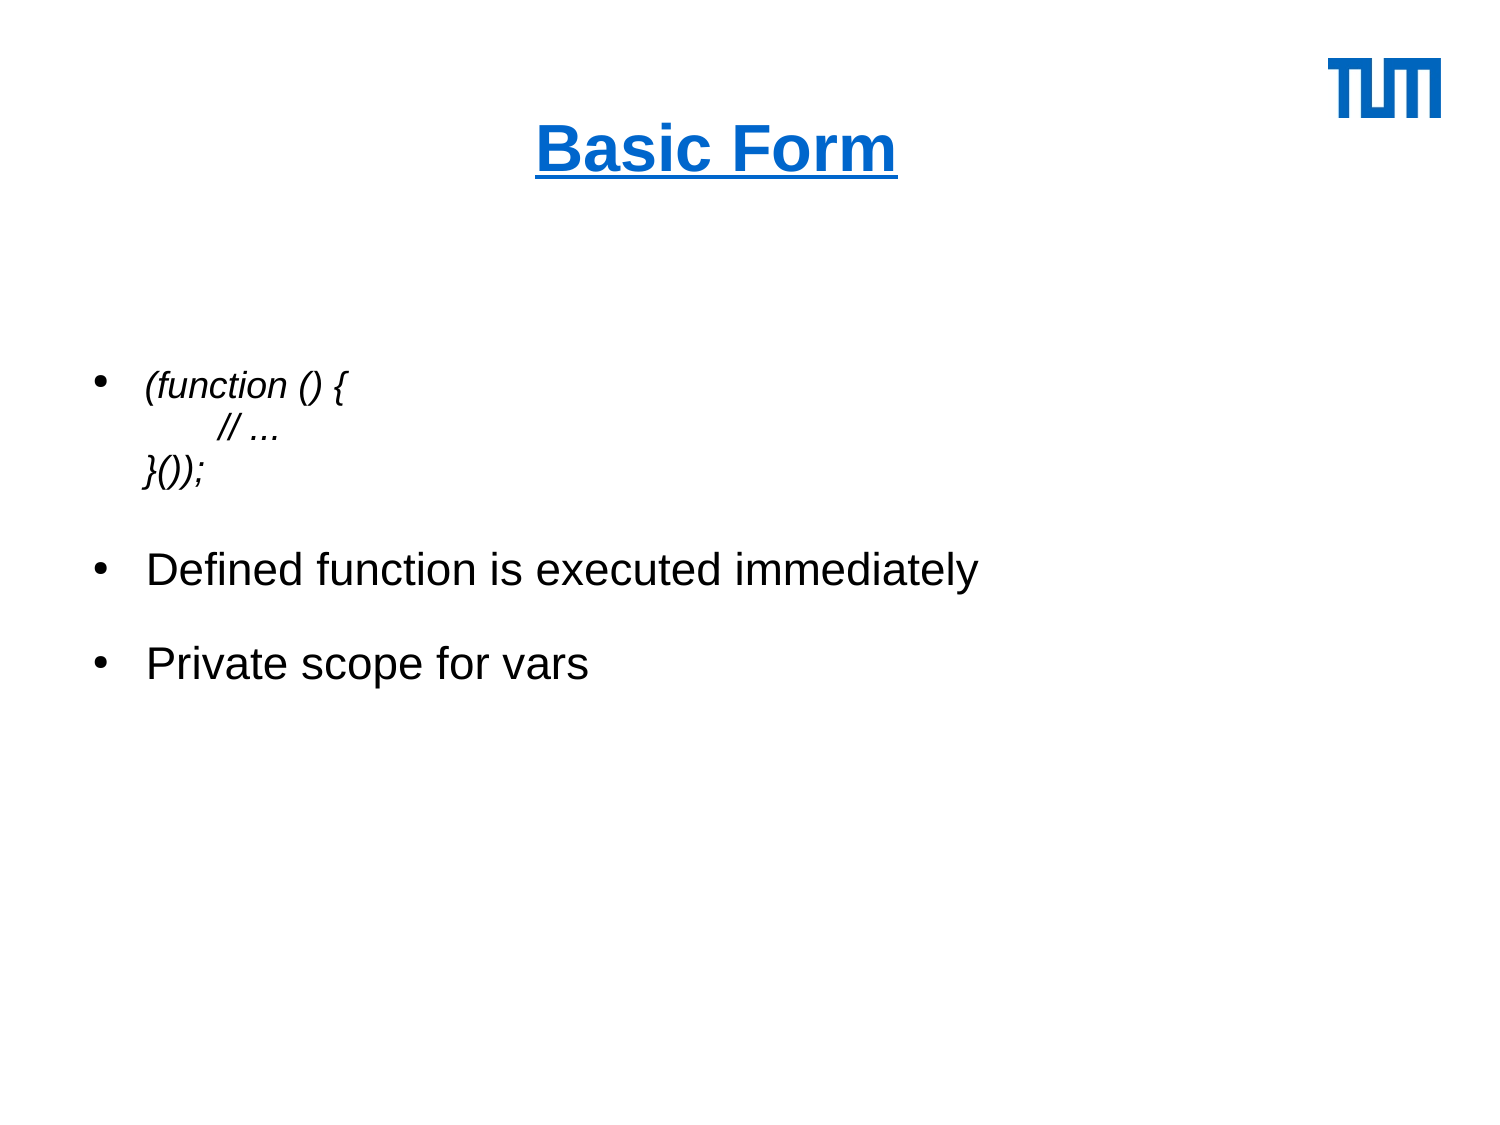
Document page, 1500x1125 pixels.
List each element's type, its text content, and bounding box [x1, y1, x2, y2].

list Defined function is executed immediately Private scope for vars [75, 263, 1425, 1006]
text_box (function () { // ... }()); [129, 356, 1252, 603]
picture [1359, 58, 1441, 118]
title Basic Form [75, 44, 1359, 233]
